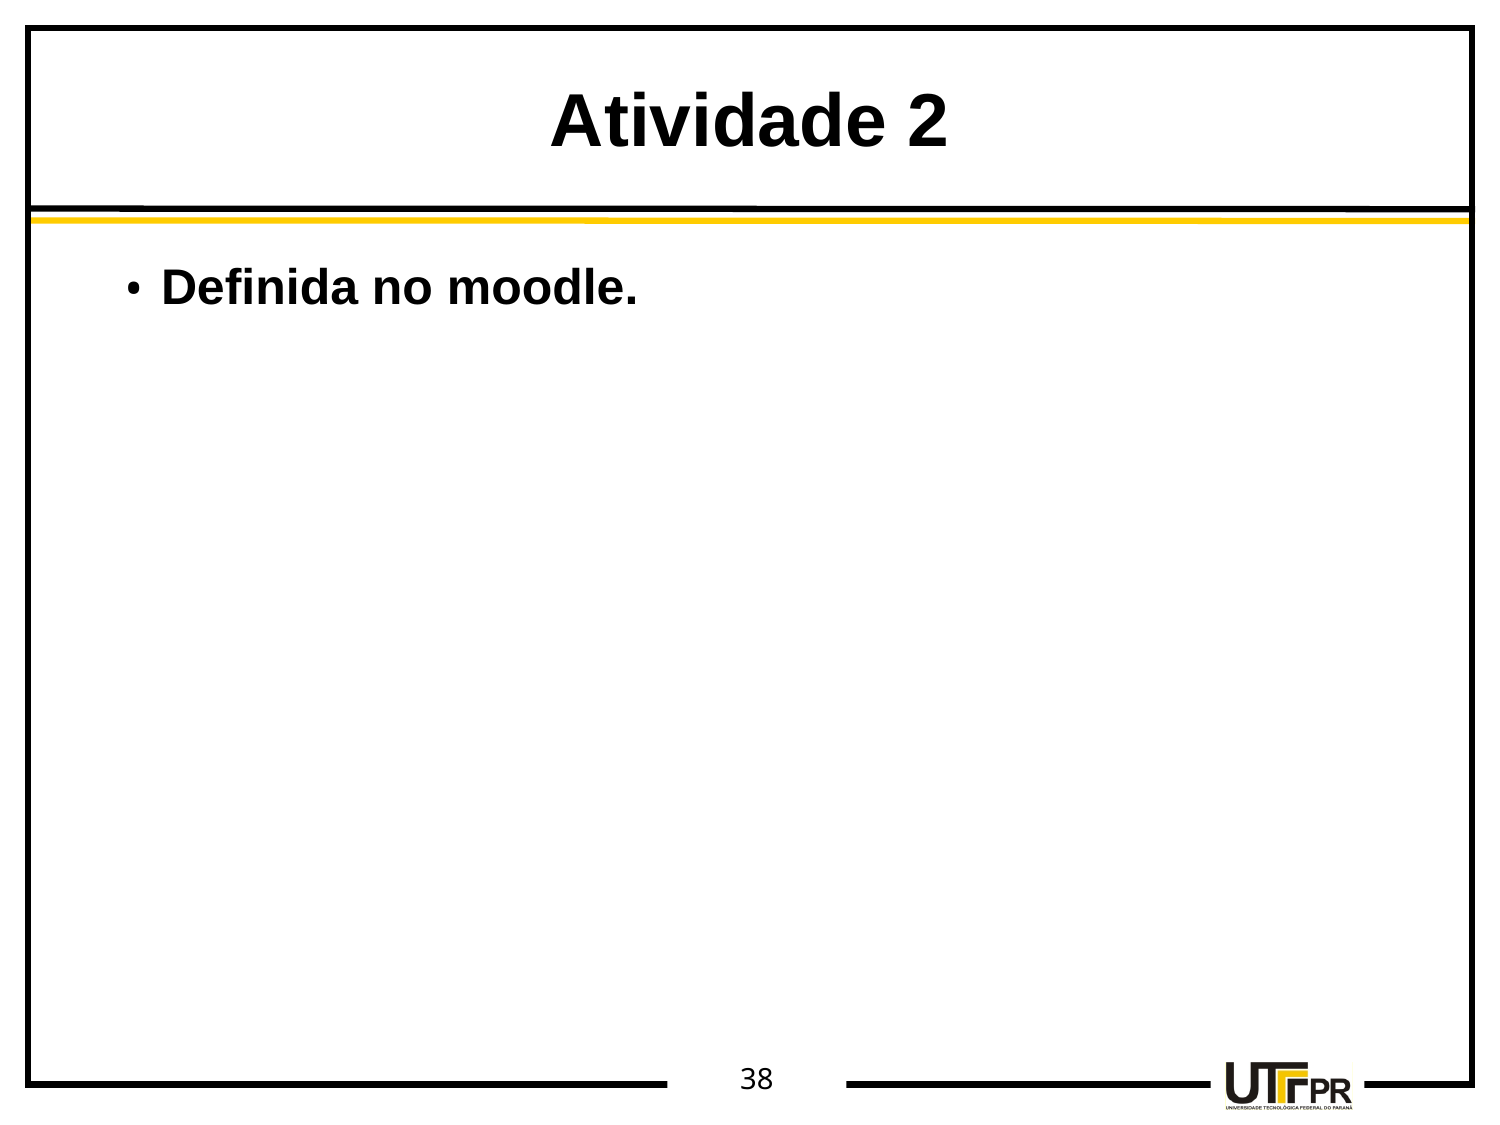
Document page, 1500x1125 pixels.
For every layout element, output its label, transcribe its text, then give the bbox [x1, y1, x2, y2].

list Definida no moodle. [72, 257, 1428, 1027]
title Atividade 2 [29, 38, 1471, 207]
picture [1225, 1062, 1353, 1110]
